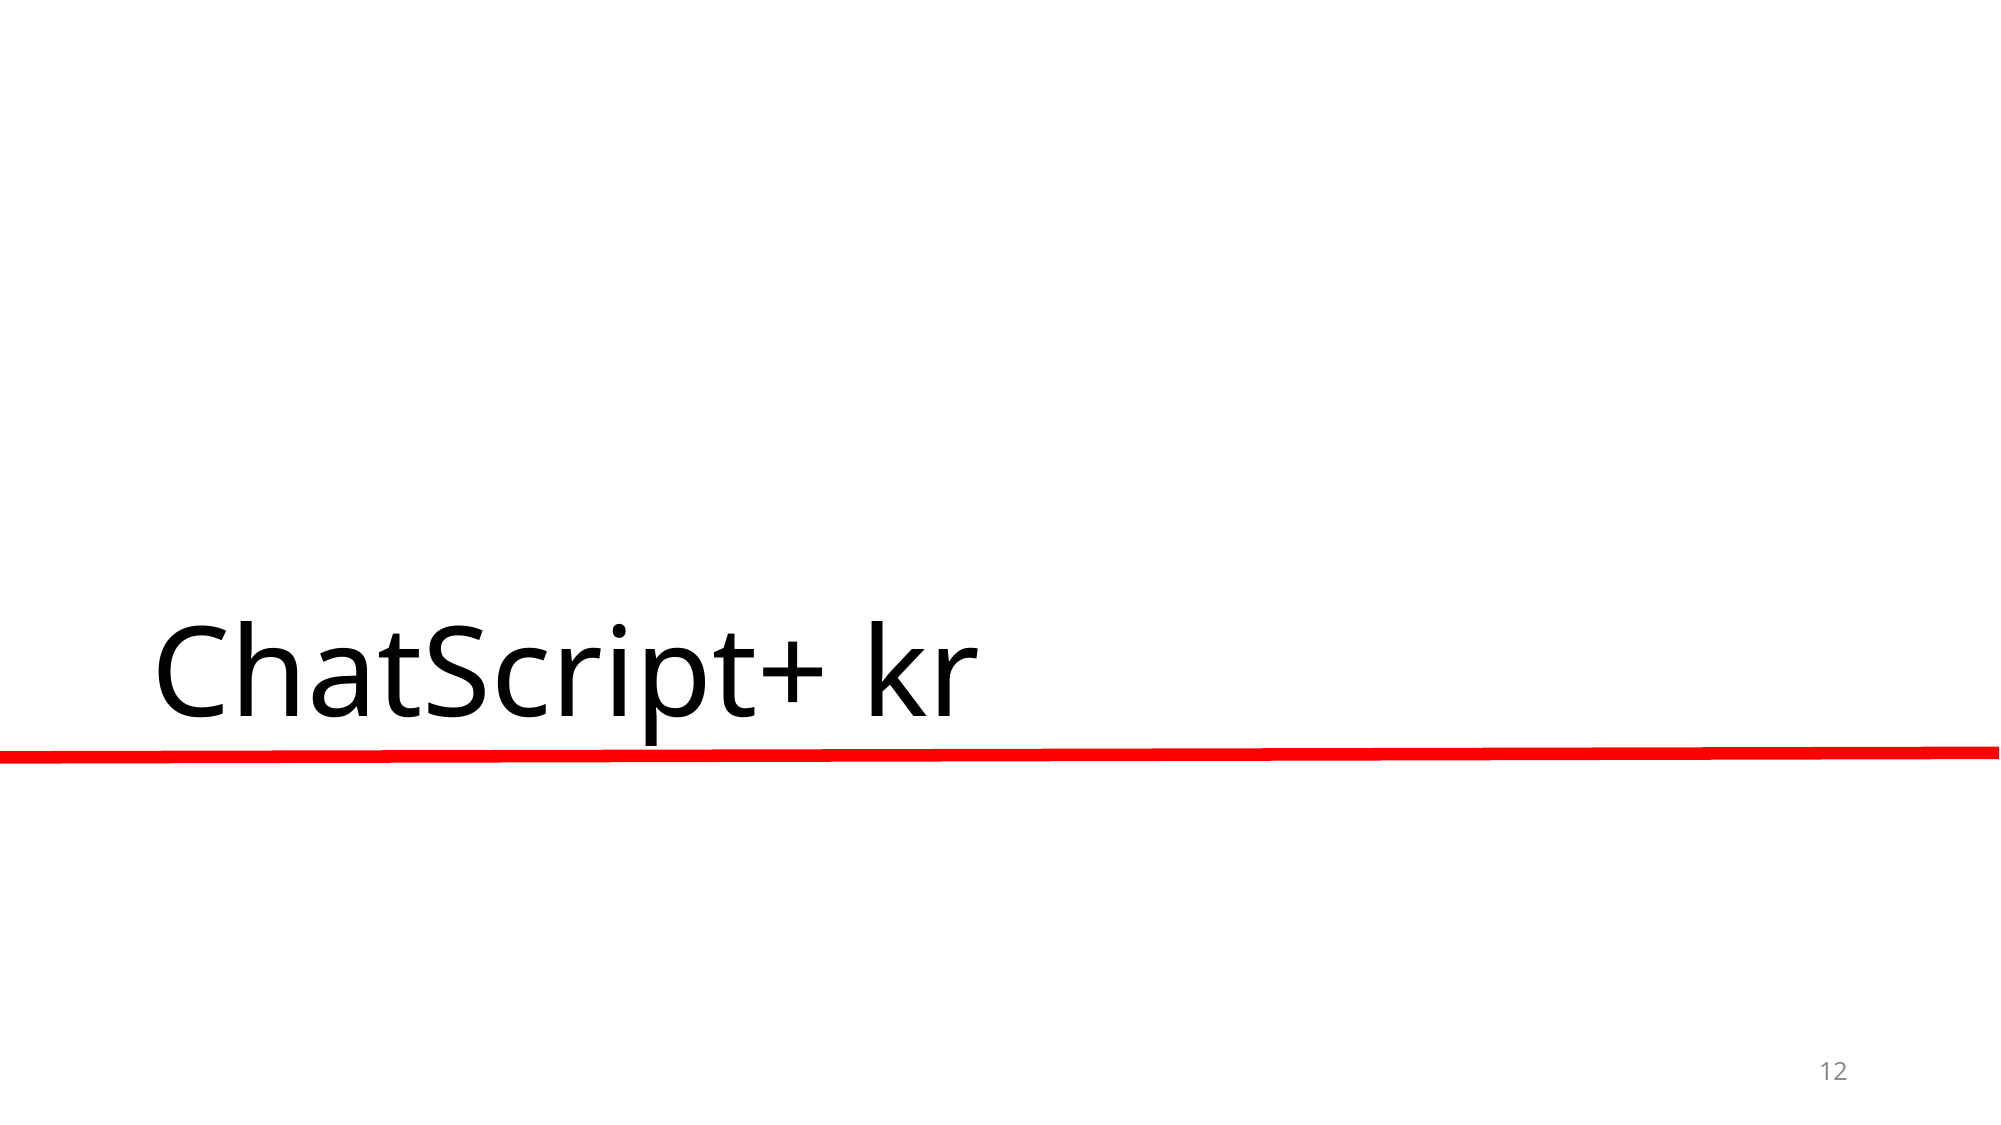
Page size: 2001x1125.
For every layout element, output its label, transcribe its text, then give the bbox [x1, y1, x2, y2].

text_box ChatScript+ kr [136, 280, 1862, 749]
text_box <number> [1412, 1042, 1863, 1103]
